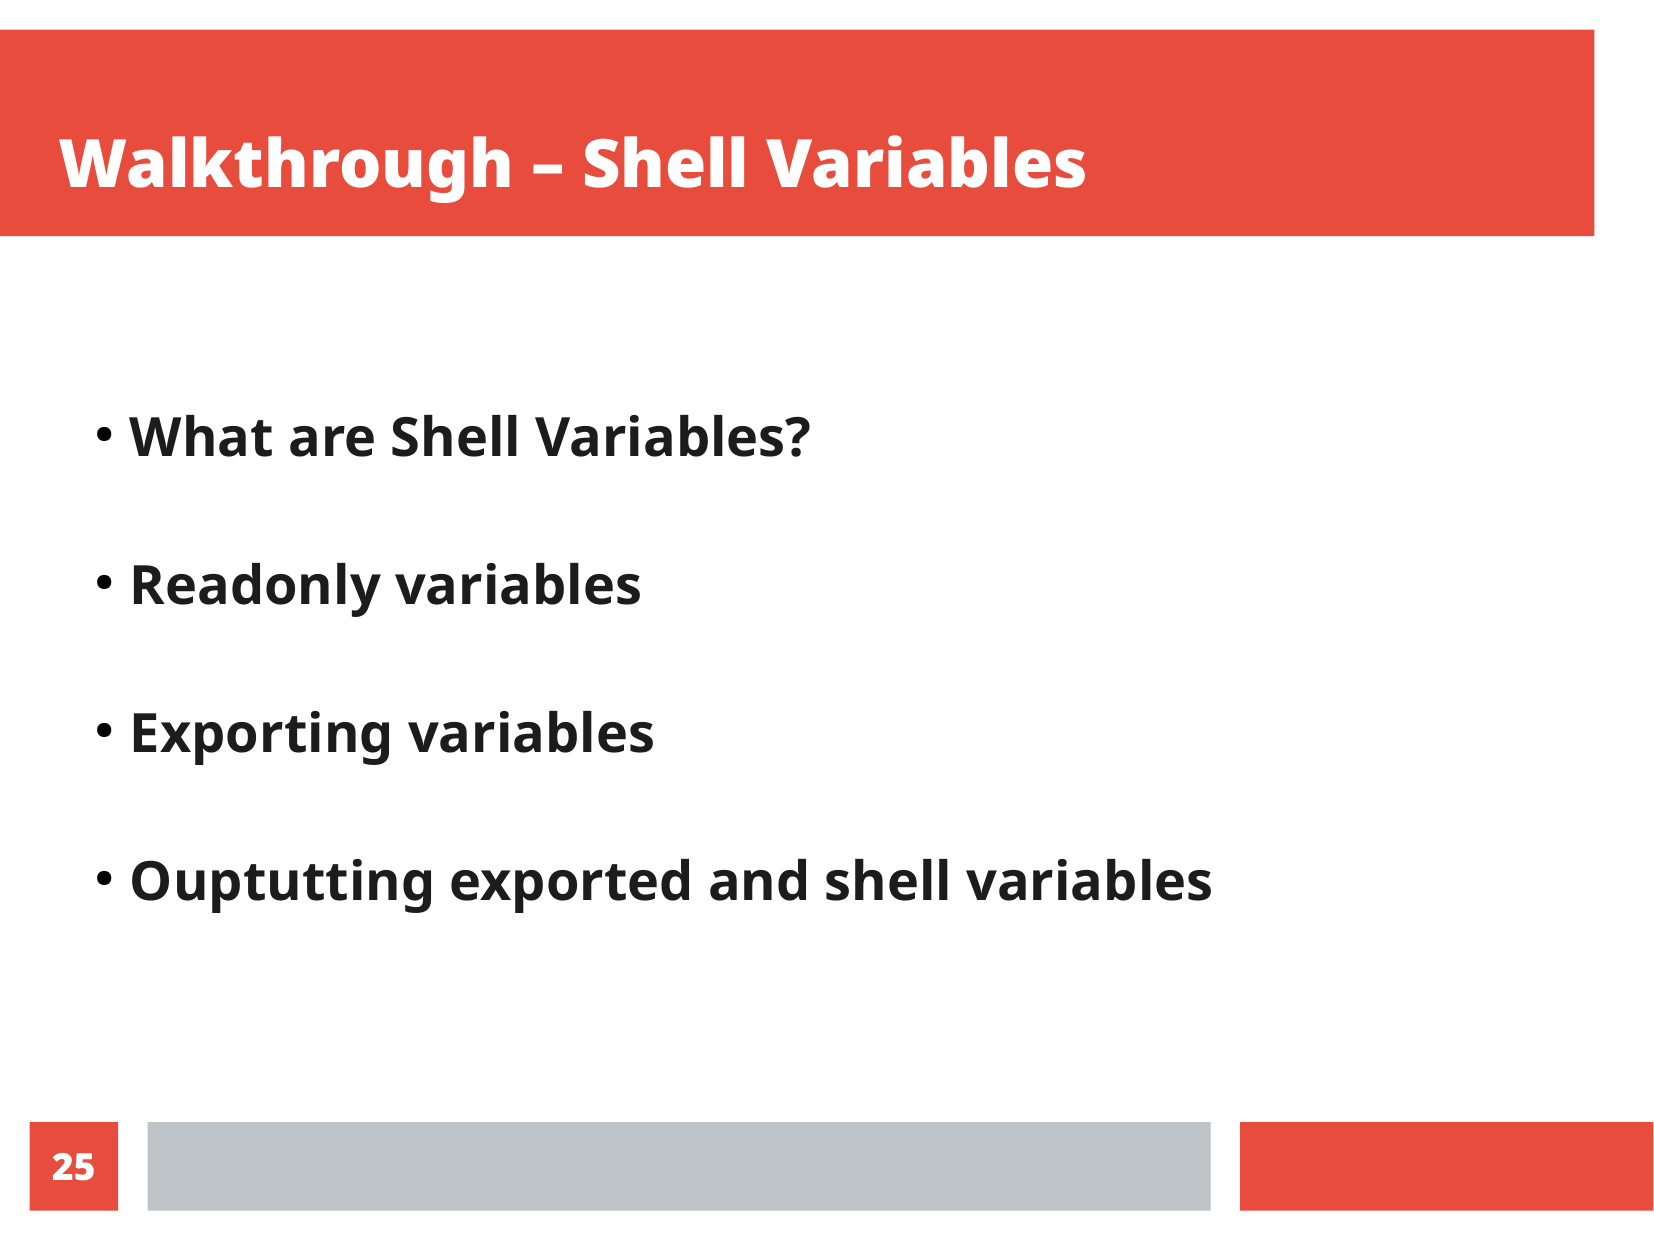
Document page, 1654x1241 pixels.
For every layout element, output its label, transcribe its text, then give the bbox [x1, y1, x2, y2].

subtitle What are Shell Variables? Readonly variables Exporting variables Ouptutting exported and shell variables [59, 324, 1565, 1093]
title Walkthrough – Shell Variables [59, 59, 1595, 207]
